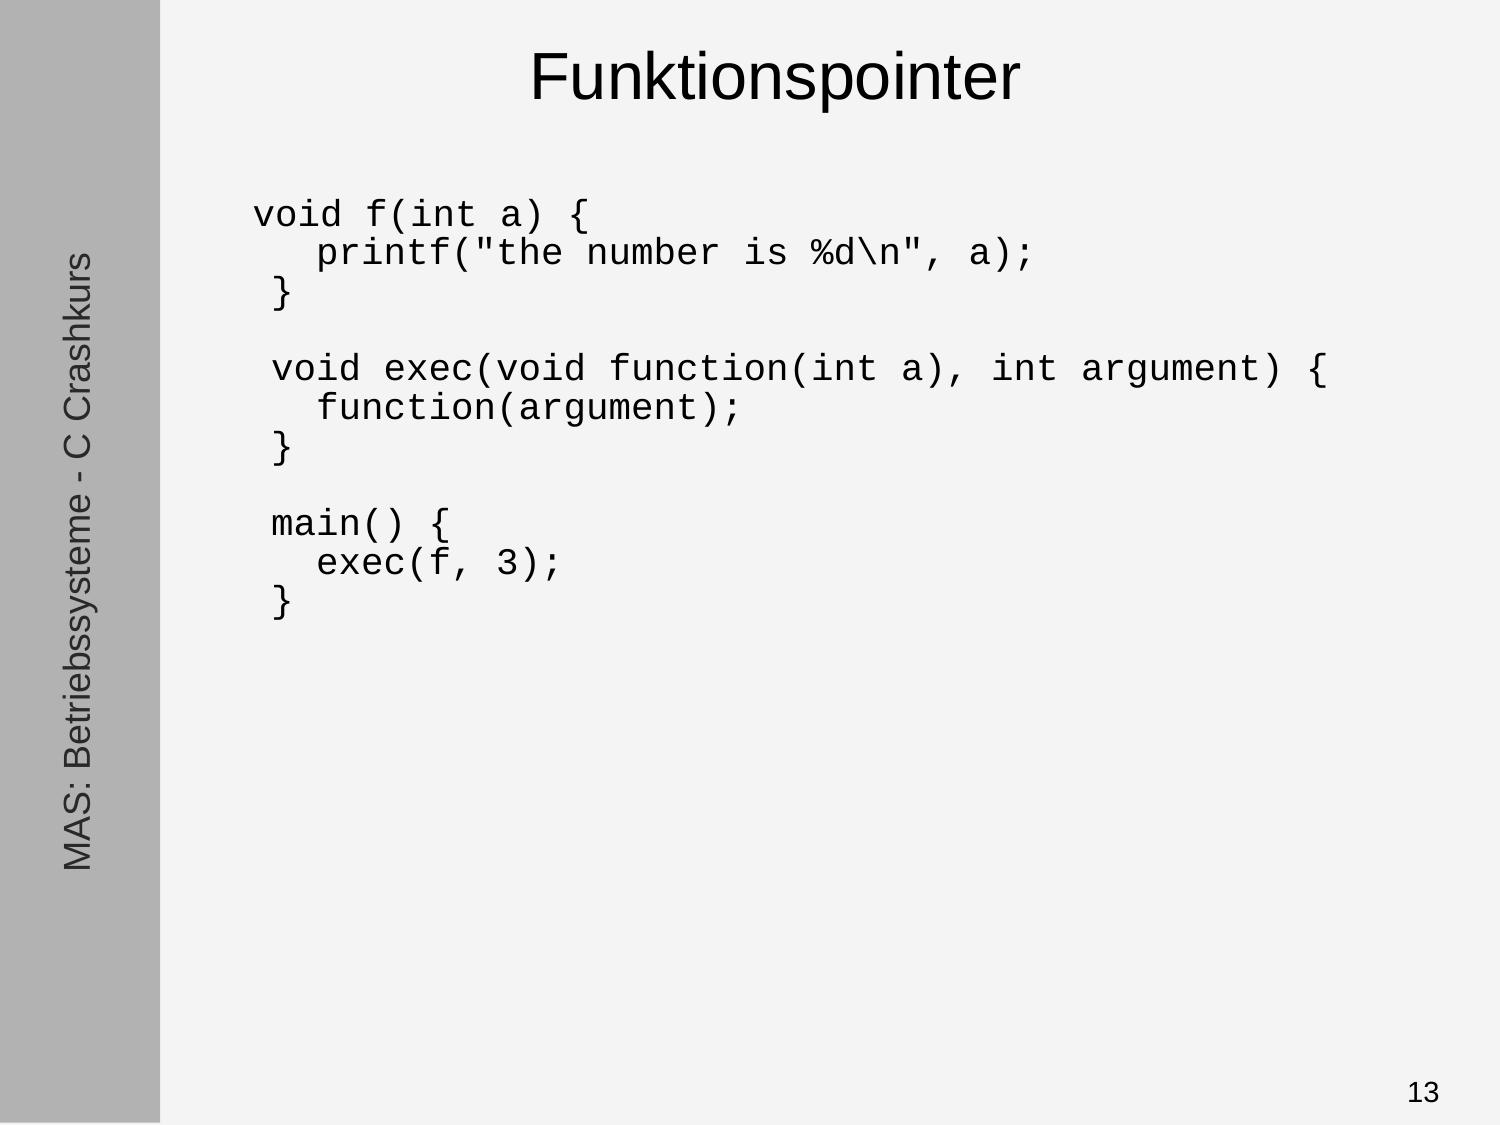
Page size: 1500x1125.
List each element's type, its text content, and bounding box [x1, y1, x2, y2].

text_box void f(int a) { printf("the number is %d\n", a); } void exec(void function(int a), int argument) { function(argument); } main() { exec(f, 3); } [237, 187, 1447, 818]
text_box MAS: Betriebssysteme - C Crashkurs [46, 1, 125, 1124]
text_box Funktionspointer [514, 27, 1038, 122]
text_box 9 [1407, 1074, 1460, 1112]
text_box [212, 162, 1460, 325]
text_box [0, 0, 160, 1122]
